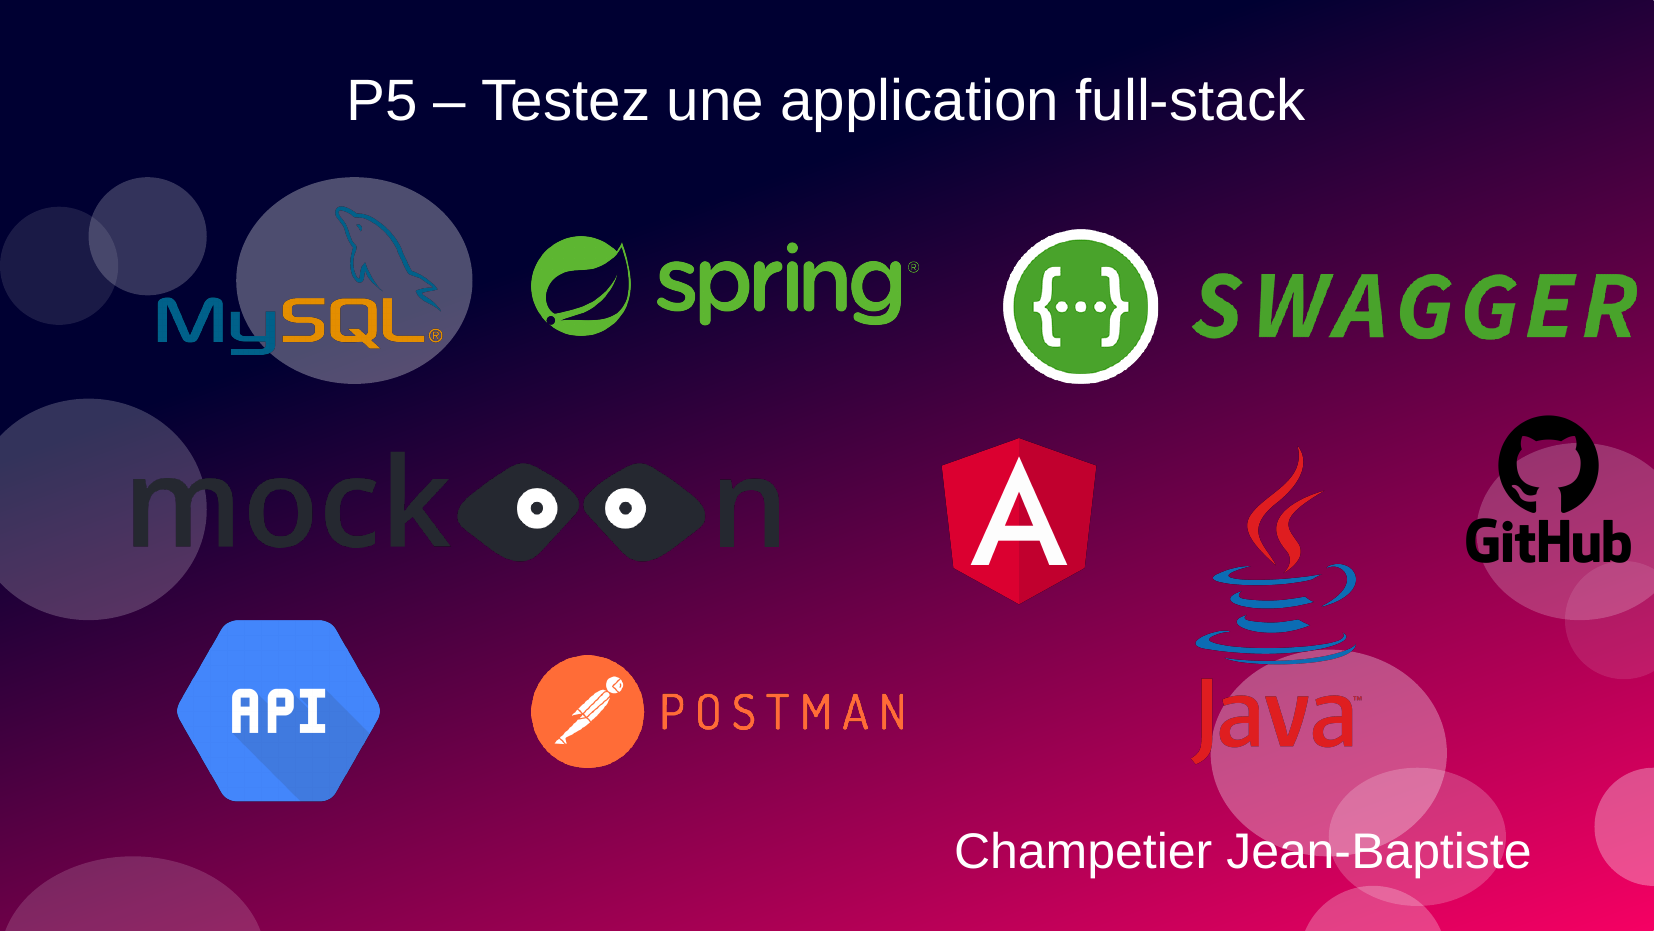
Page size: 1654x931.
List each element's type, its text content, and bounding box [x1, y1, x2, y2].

picture [55, 413, 857, 599]
title P5 – Testez une application full-stack [29, 29, 1625, 237]
subtitle Champetier Jean-Baptiste [856, 797, 1630, 905]
picture [531, 655, 903, 768]
picture [1003, 229, 1637, 384]
picture [915, 413, 1654, 768]
picture [531, 236, 919, 336]
picture [177, 620, 380, 803]
picture [157, 206, 443, 355]
